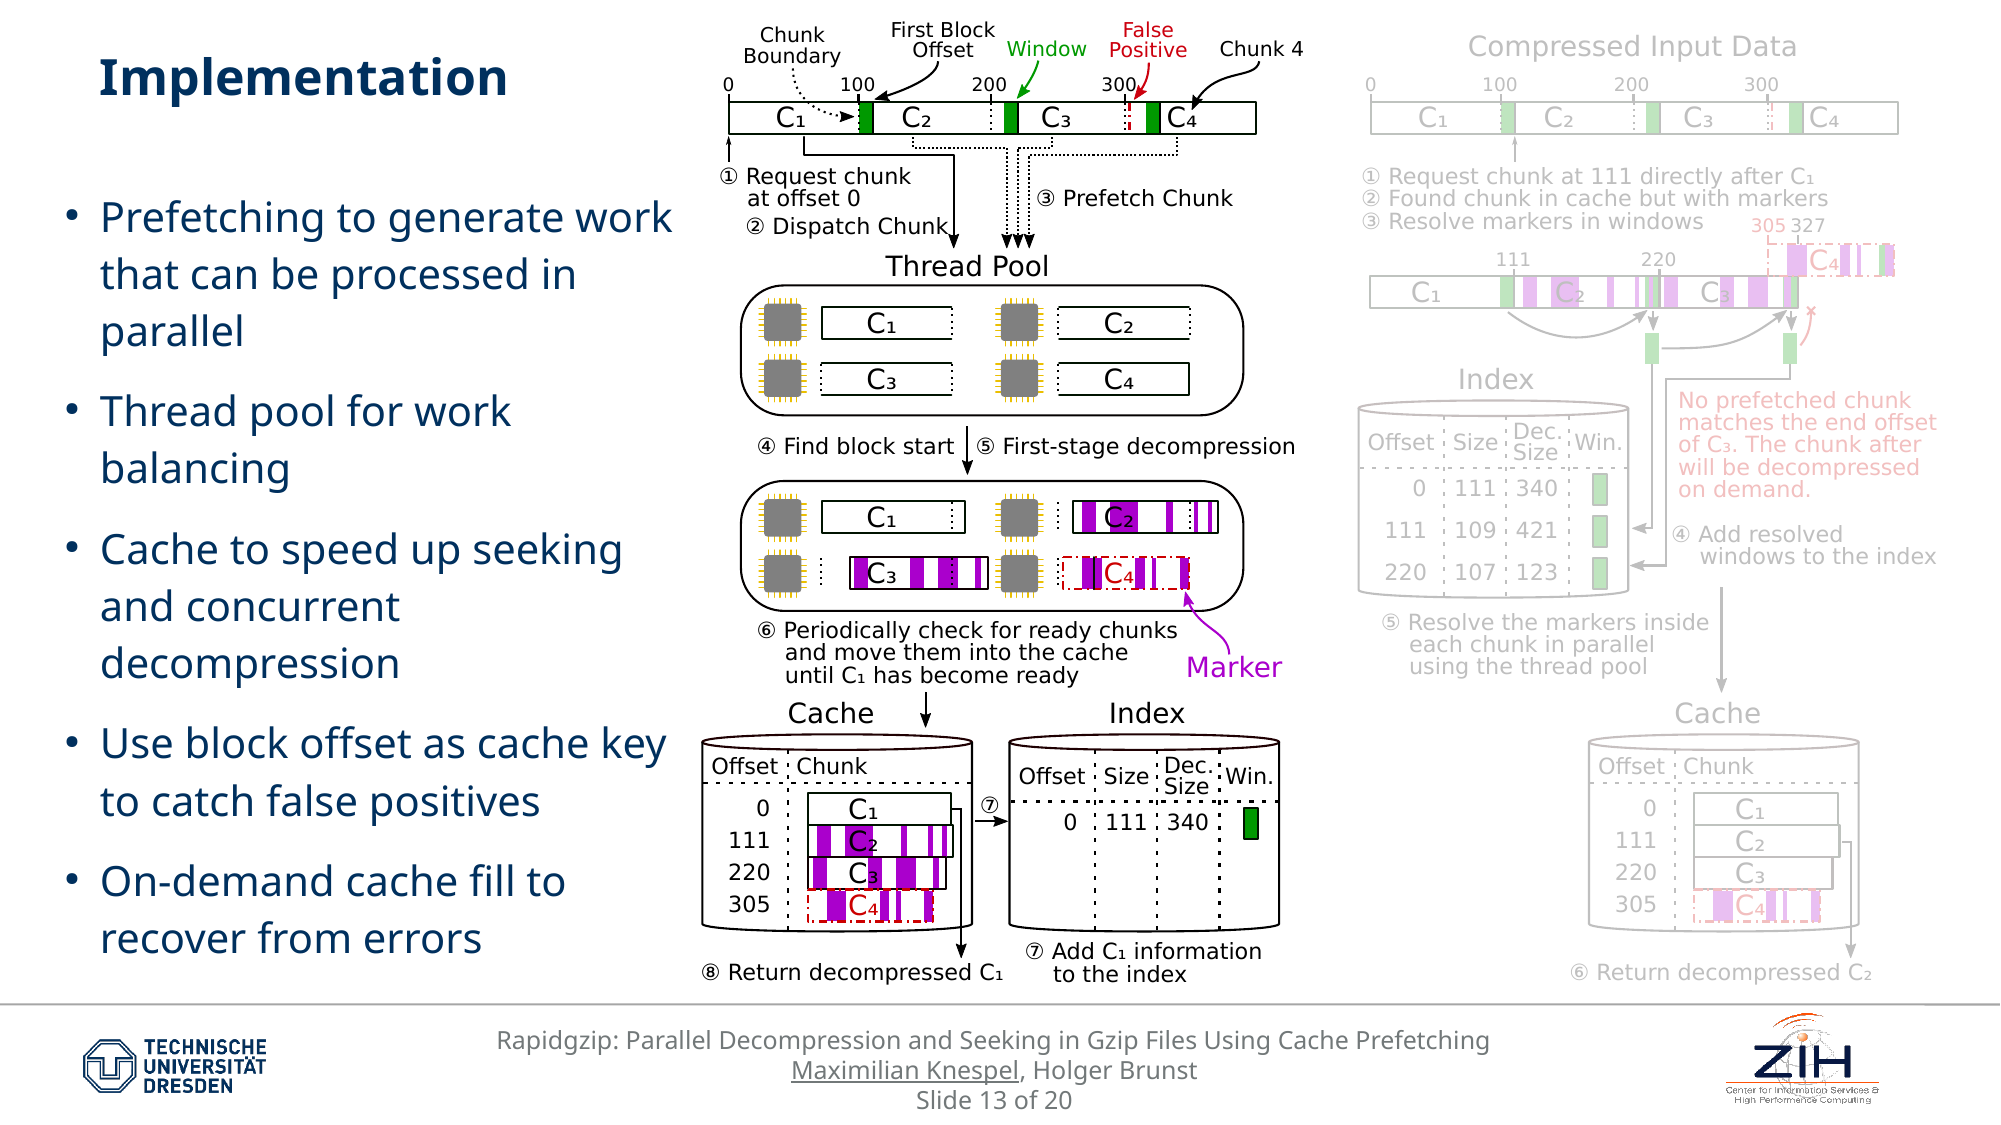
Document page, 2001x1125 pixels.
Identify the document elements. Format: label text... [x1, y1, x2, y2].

picture [687, 7, 1336, 1000]
picture [83, 1039, 266, 1093]
text_box Prefetching to generate work that can be processed in parallel Thread pool for work balancing Cache to speed up seeking and concurrent decompression Use block offset as cache key to catch false positives On-demand cache fill to recover from errors [64, 187, 678, 976]
picture [1726, 1013, 1879, 1104]
text_box [1336, 0, 1975, 1000]
title Implementation [99, 44, 687, 233]
